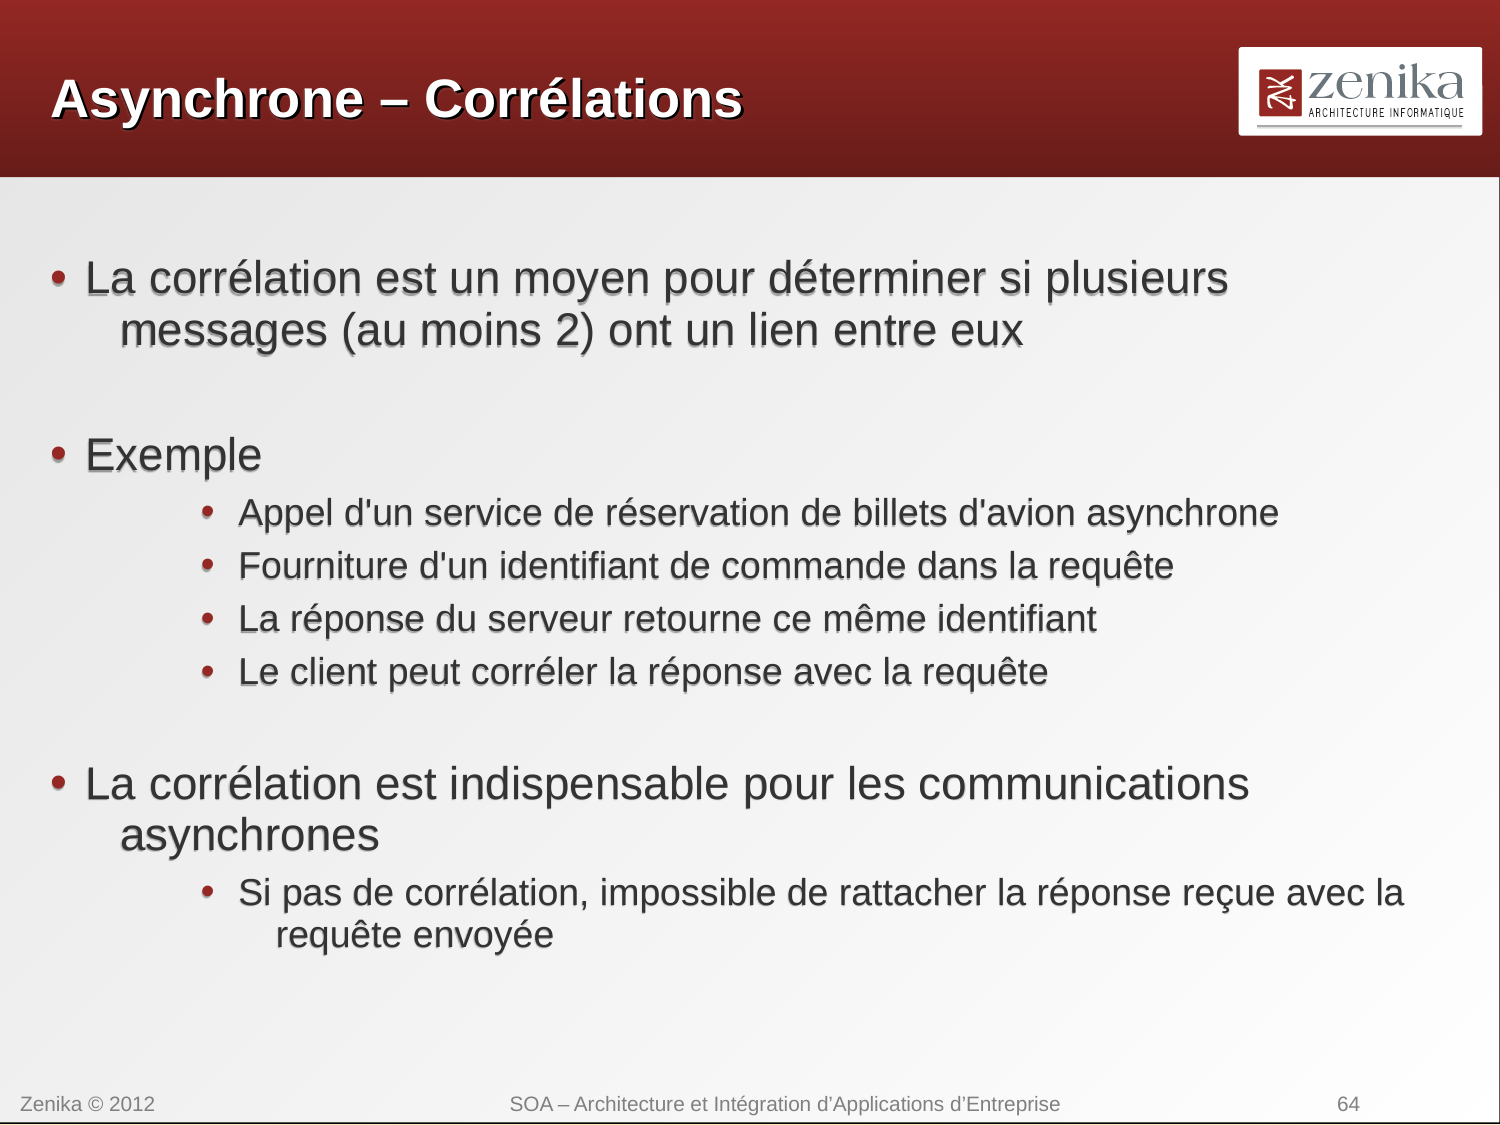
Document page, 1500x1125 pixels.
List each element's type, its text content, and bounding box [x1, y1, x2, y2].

title Asynchrone – Corrélations [50, 22, 1206, 172]
subtitle La corrélation est un moyen pour déterminer si plusieurs messages (au moins 2) ont un lien entre eux Exemple Appel d'un service de réservation de billets d'avion asynchrone Fourniture d'un identifiant de commande dans la requête La réponse du serveur retourne ce même identifiant Le client peut corréler la réponse avec la requête La corrélation est indispensable pour les communications asynchrones Si pas de corrélation, impossible de rattacher la réponse reçue avec la requête envoyée [50, 249, 1435, 1079]
